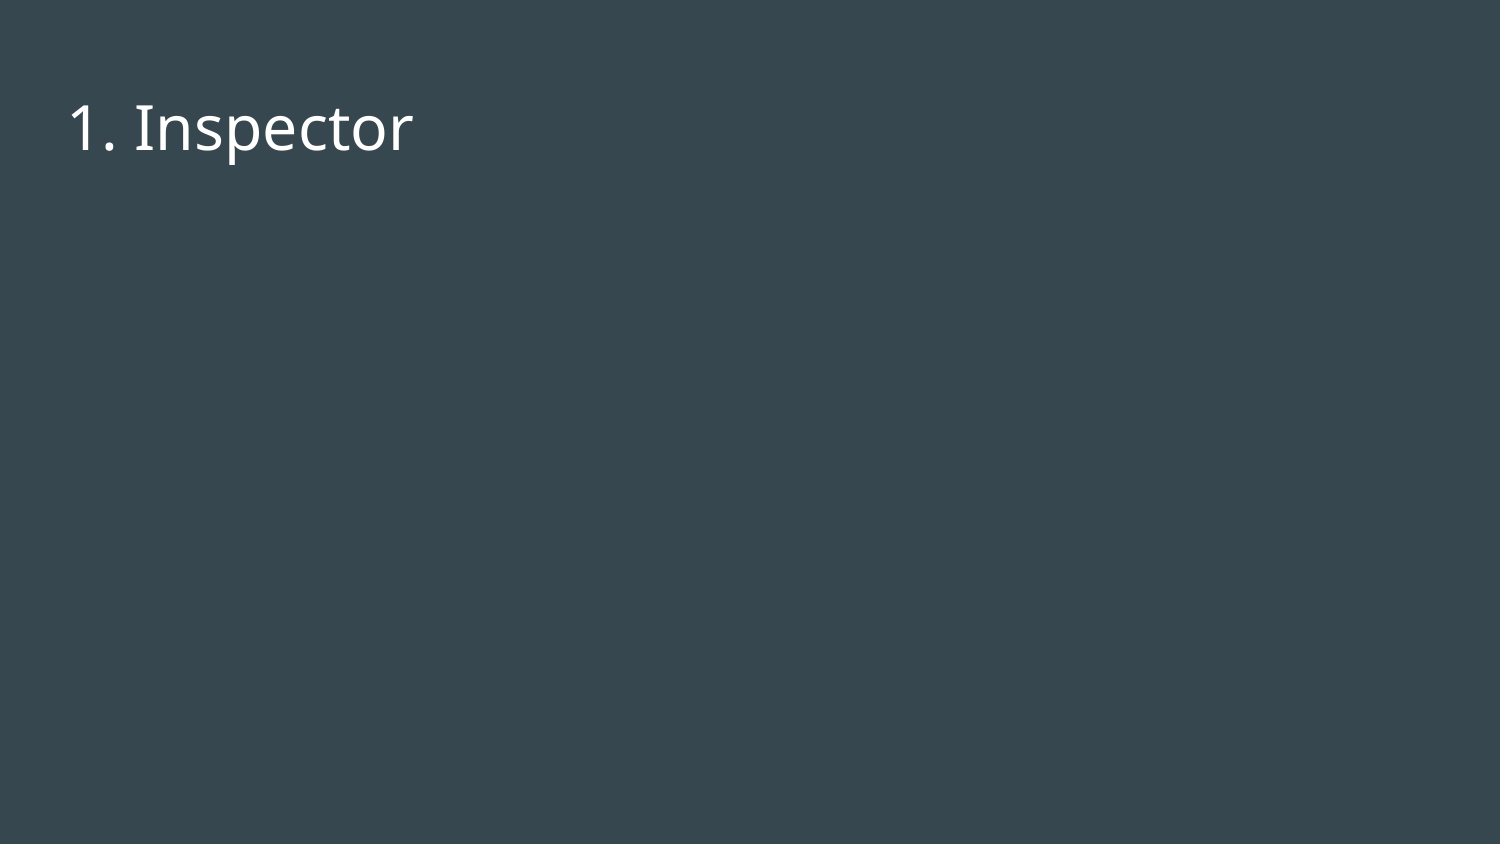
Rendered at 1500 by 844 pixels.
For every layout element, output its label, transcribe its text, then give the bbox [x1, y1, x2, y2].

title 1. Inspector [51, 72, 1449, 167]
